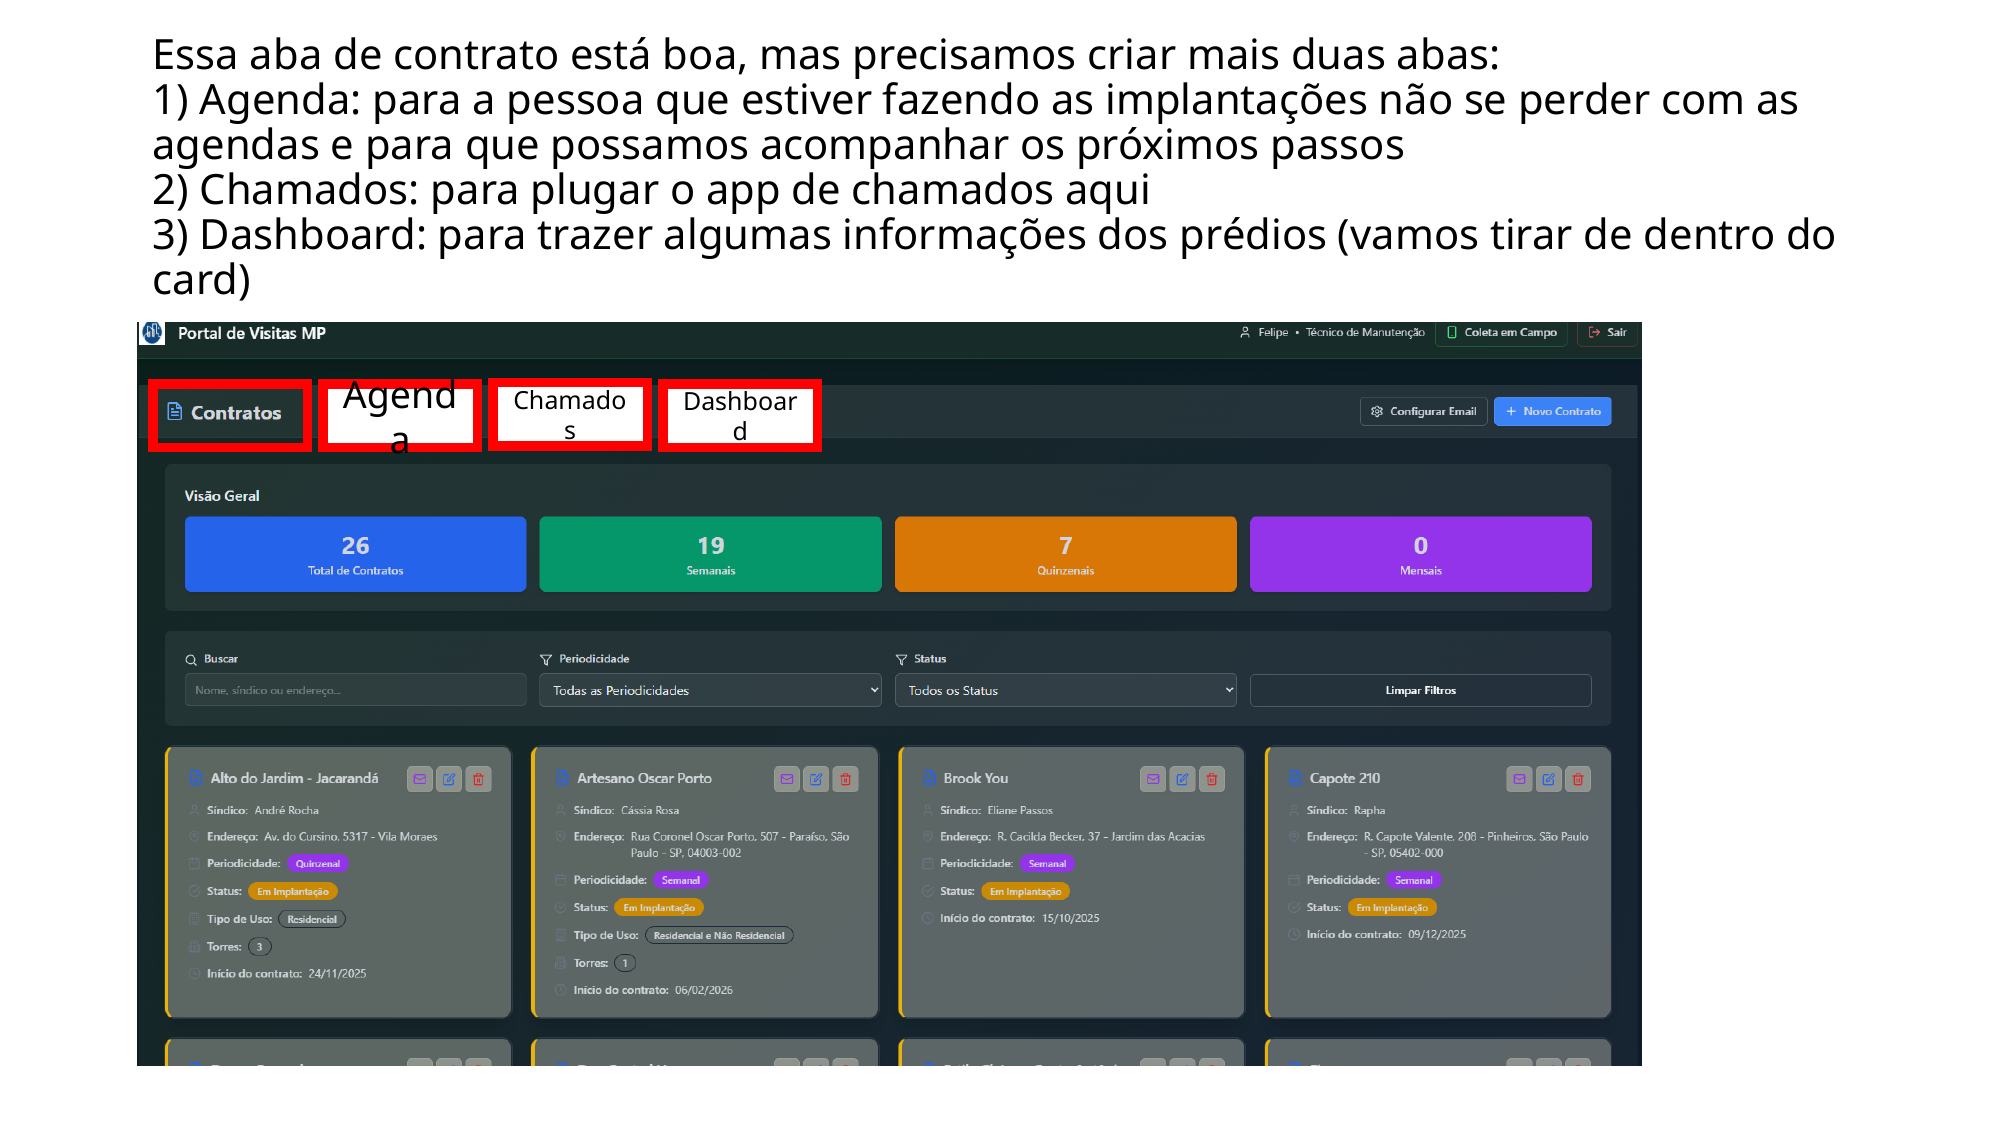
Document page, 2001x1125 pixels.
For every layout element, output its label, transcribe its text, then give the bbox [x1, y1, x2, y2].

text_box Agenda [322, 383, 478, 448]
picture [137, 322, 1642, 1066]
text_box Chamados [492, 382, 648, 447]
title Essa aba de contrato está boa, mas precisamos criar mais duas abas: 1) Agenda: para a pessoa que estiver fazendo as implantações não se perder com as agendas e para que possamos acompanhar os próximos passos 2) Chamados: para plugar o app de chamados aqui 3) Dashboard: para trazer algumas informações dos prédios (vamos tirar de dentro do card) [137, 59, 1863, 278]
text_box Dashboard [662, 383, 818, 448]
text_box Agenda [439, 390, 451, 406]
